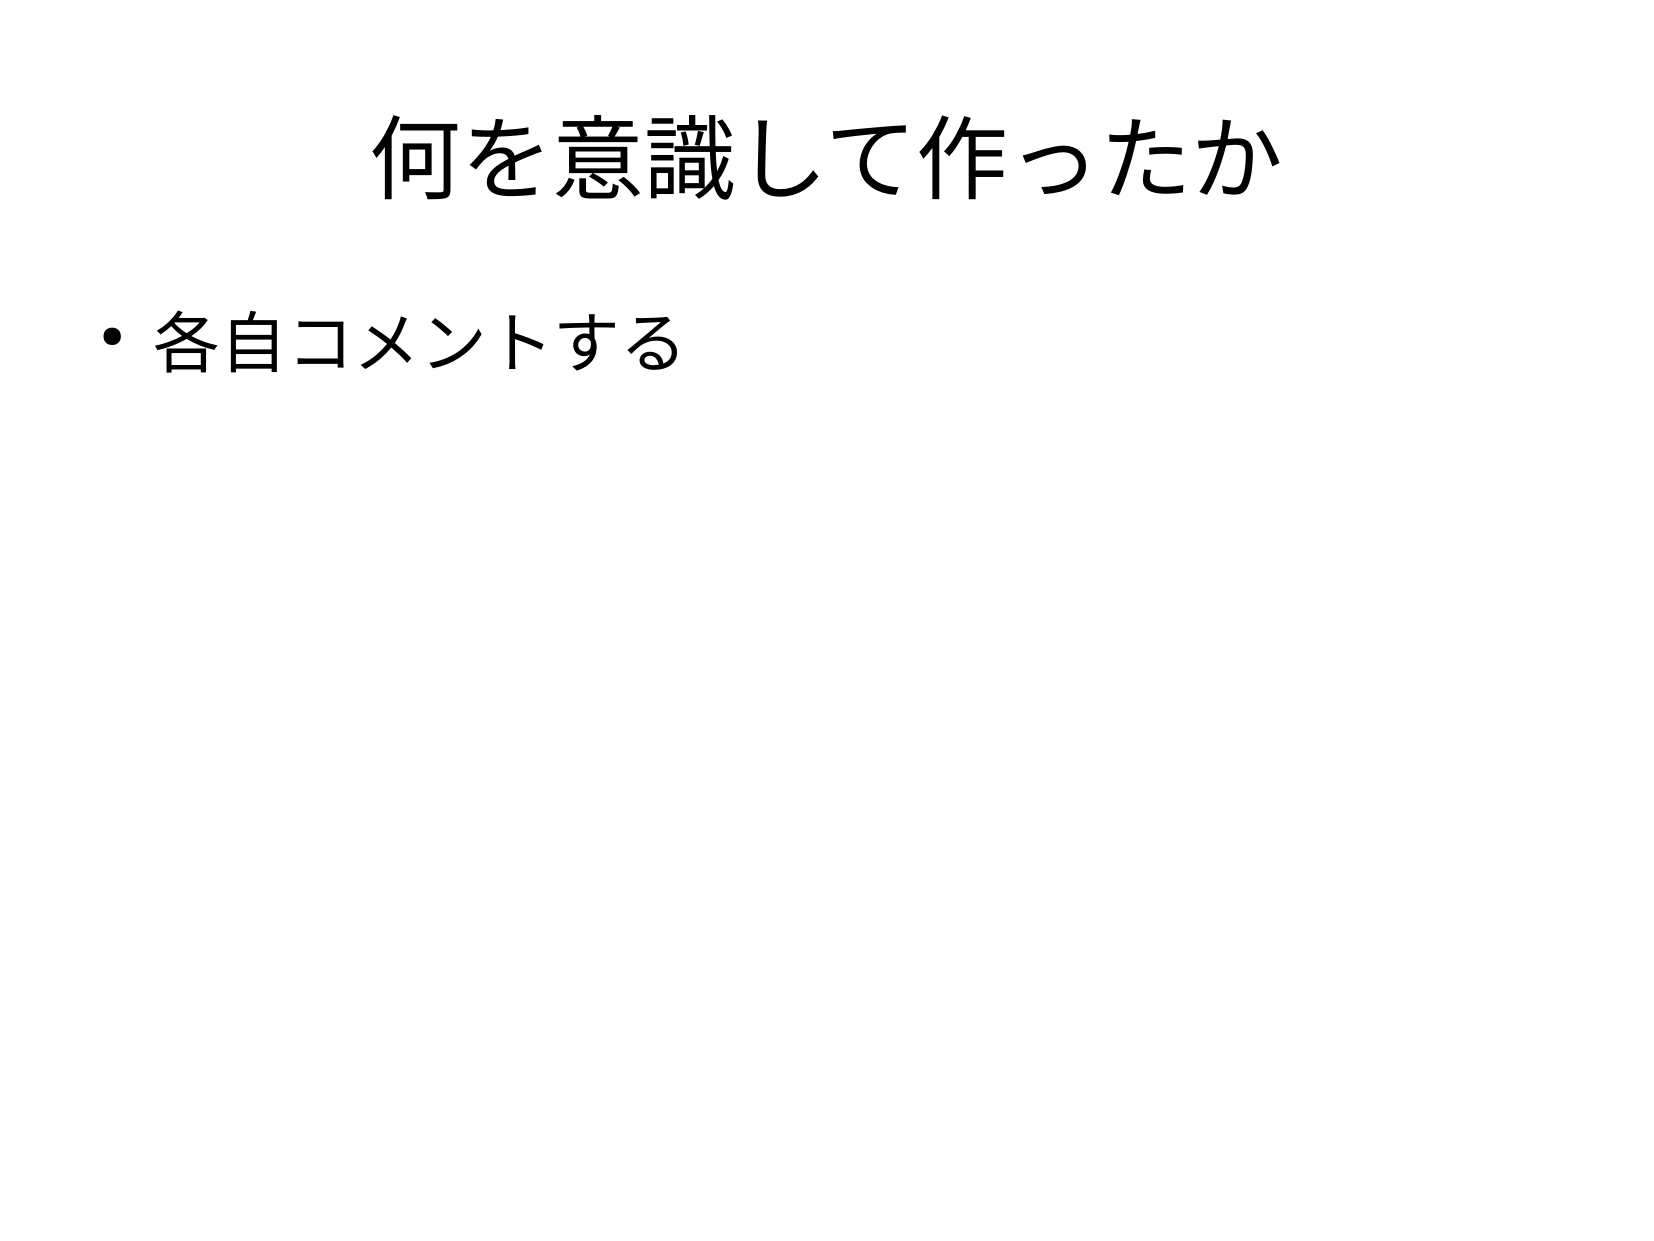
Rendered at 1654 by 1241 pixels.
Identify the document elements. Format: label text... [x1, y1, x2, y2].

title 何を意識して作ったか [82, 49, 1571, 257]
list 各自コメントする [82, 290, 1571, 1010]
